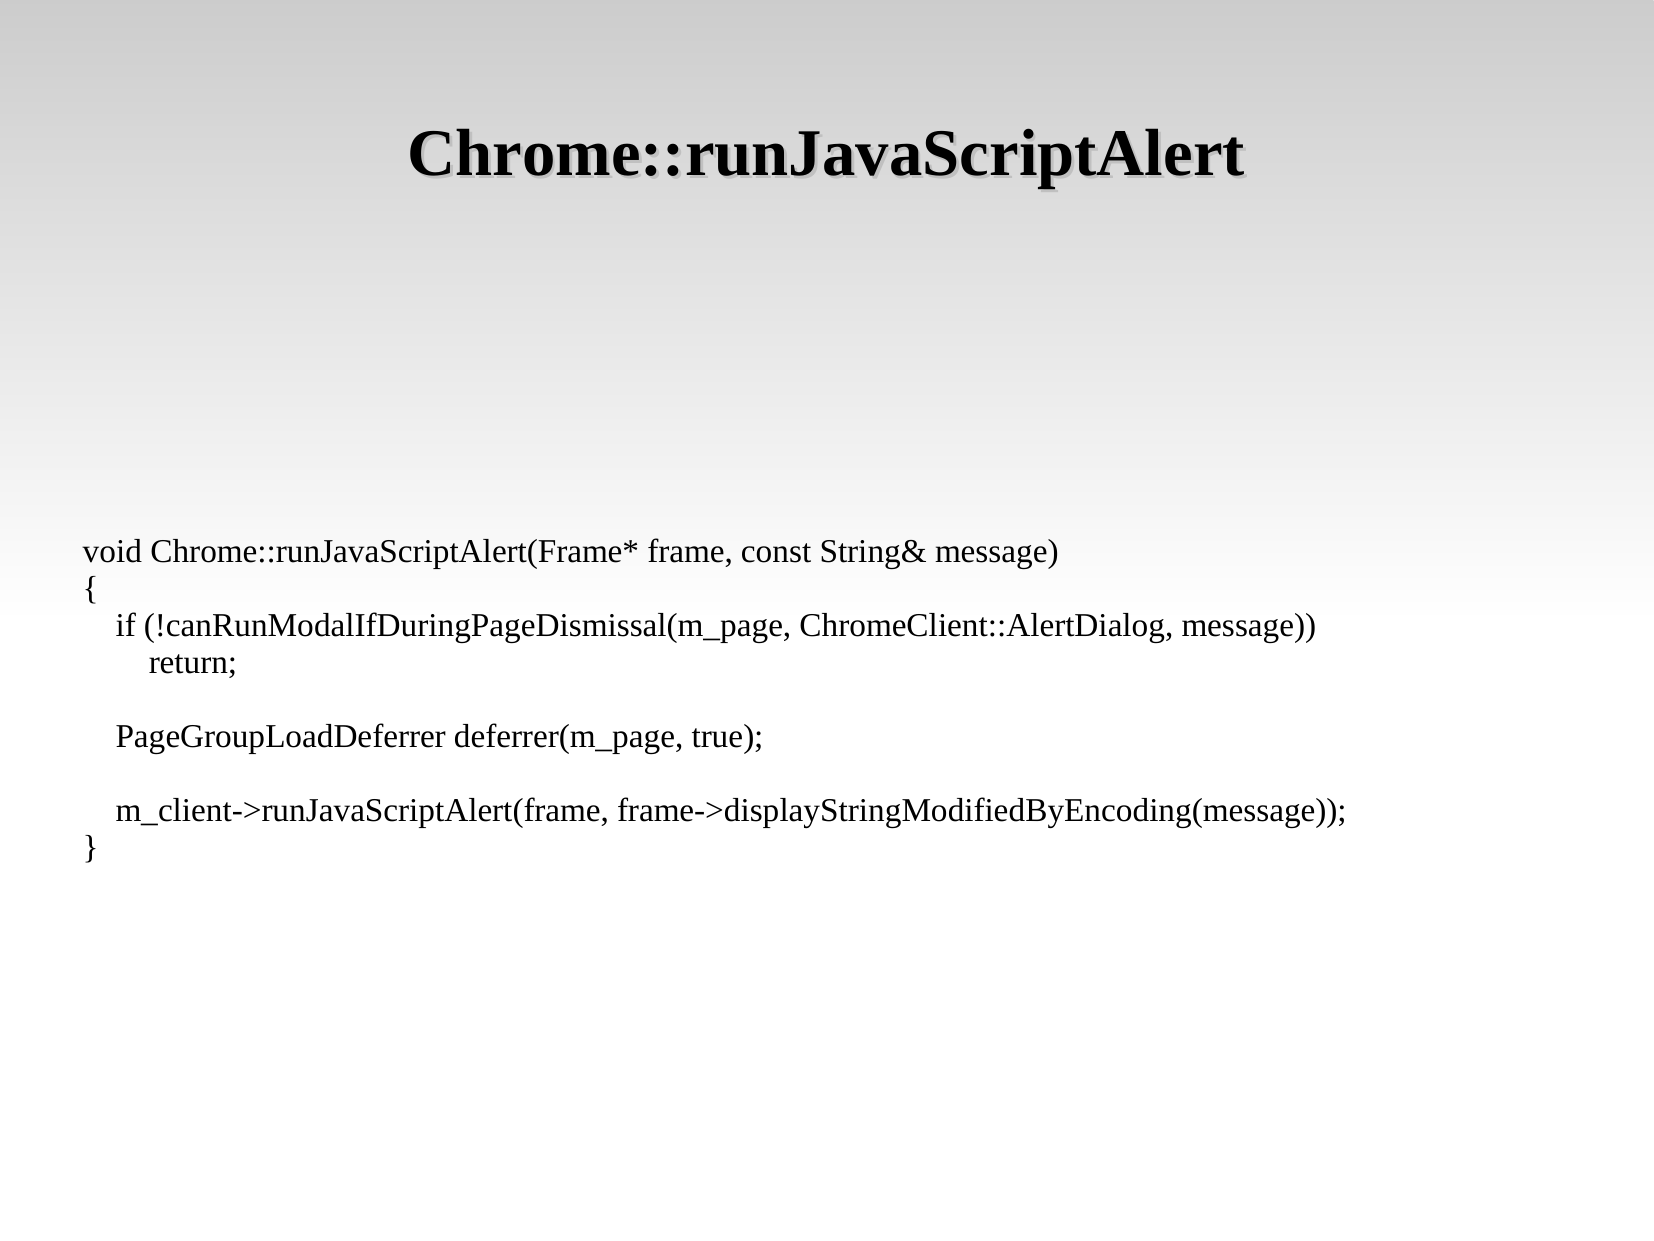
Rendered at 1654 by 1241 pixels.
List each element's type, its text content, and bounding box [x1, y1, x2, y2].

title Chrome::runJavaScriptAlert [82, 56, 1571, 250]
subtitle void Chrome::runJavaScriptAlert(Frame* frame, const String& message) { if (!canRunModalIfDuringPageDismissal(m_page, ChromeClient::AlertDialog, message)) return; PageGroupLoadDeferrer deferrer(m_page, true); m_client->runJavaScriptAlert(frame, frame->displayStringModifiedByEncoding(message)); } [82, 297, 1571, 1102]
